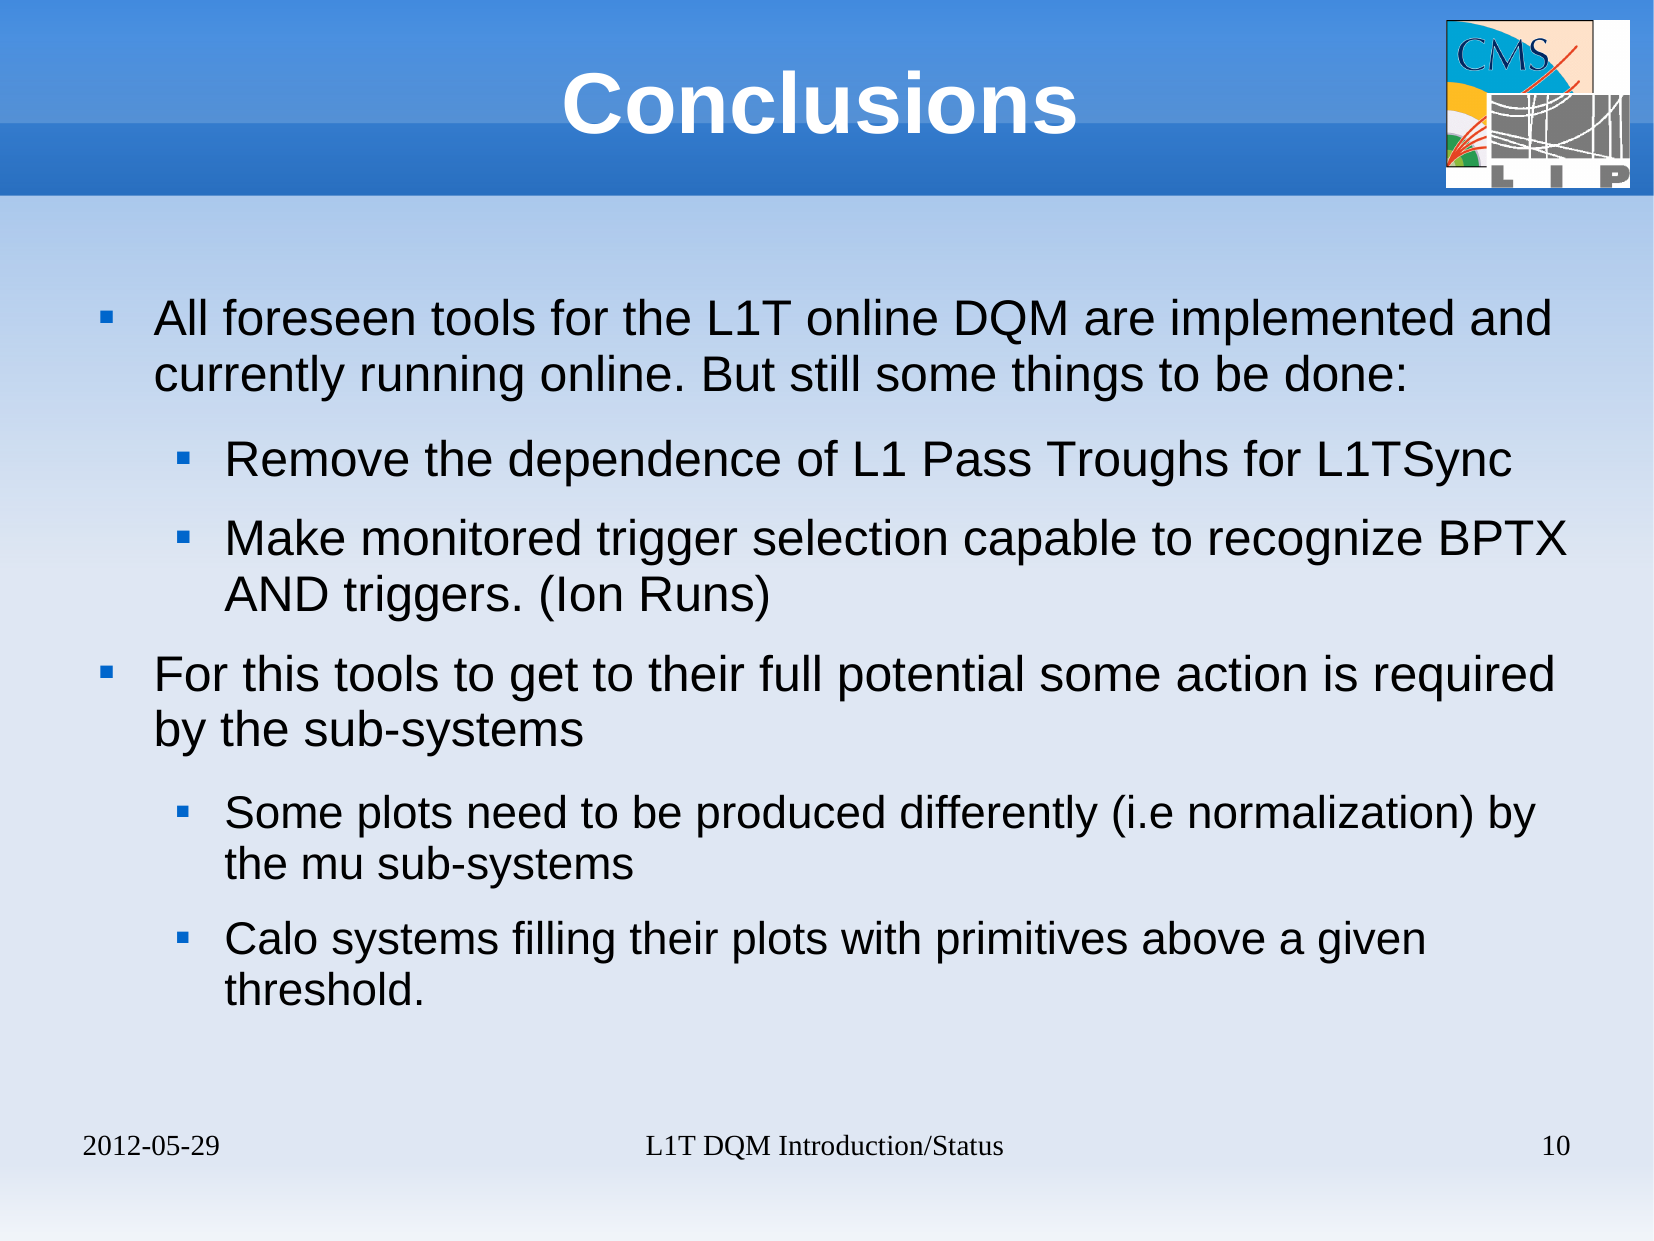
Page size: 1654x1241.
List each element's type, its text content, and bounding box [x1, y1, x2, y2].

title Conclusions [76, 0, 1565, 208]
list All foreseen tools for the L1T online DQM are implemented and currently running online. But still some things to be done: Remove the dependence of L1 Pass Troughs for L1TSync Make monitored trigger selection capable to recognize BPTX AND triggers. (Ion Runs) For this tools to get to their full potential some action is required by the sub-systems Some plots need to be produced differently (i.e normalization) by the mu sub-systems Calo systems filling their plots with primitives above a given threshold. [82, 290, 1571, 1109]
picture [0, 0, 1654, 1241]
